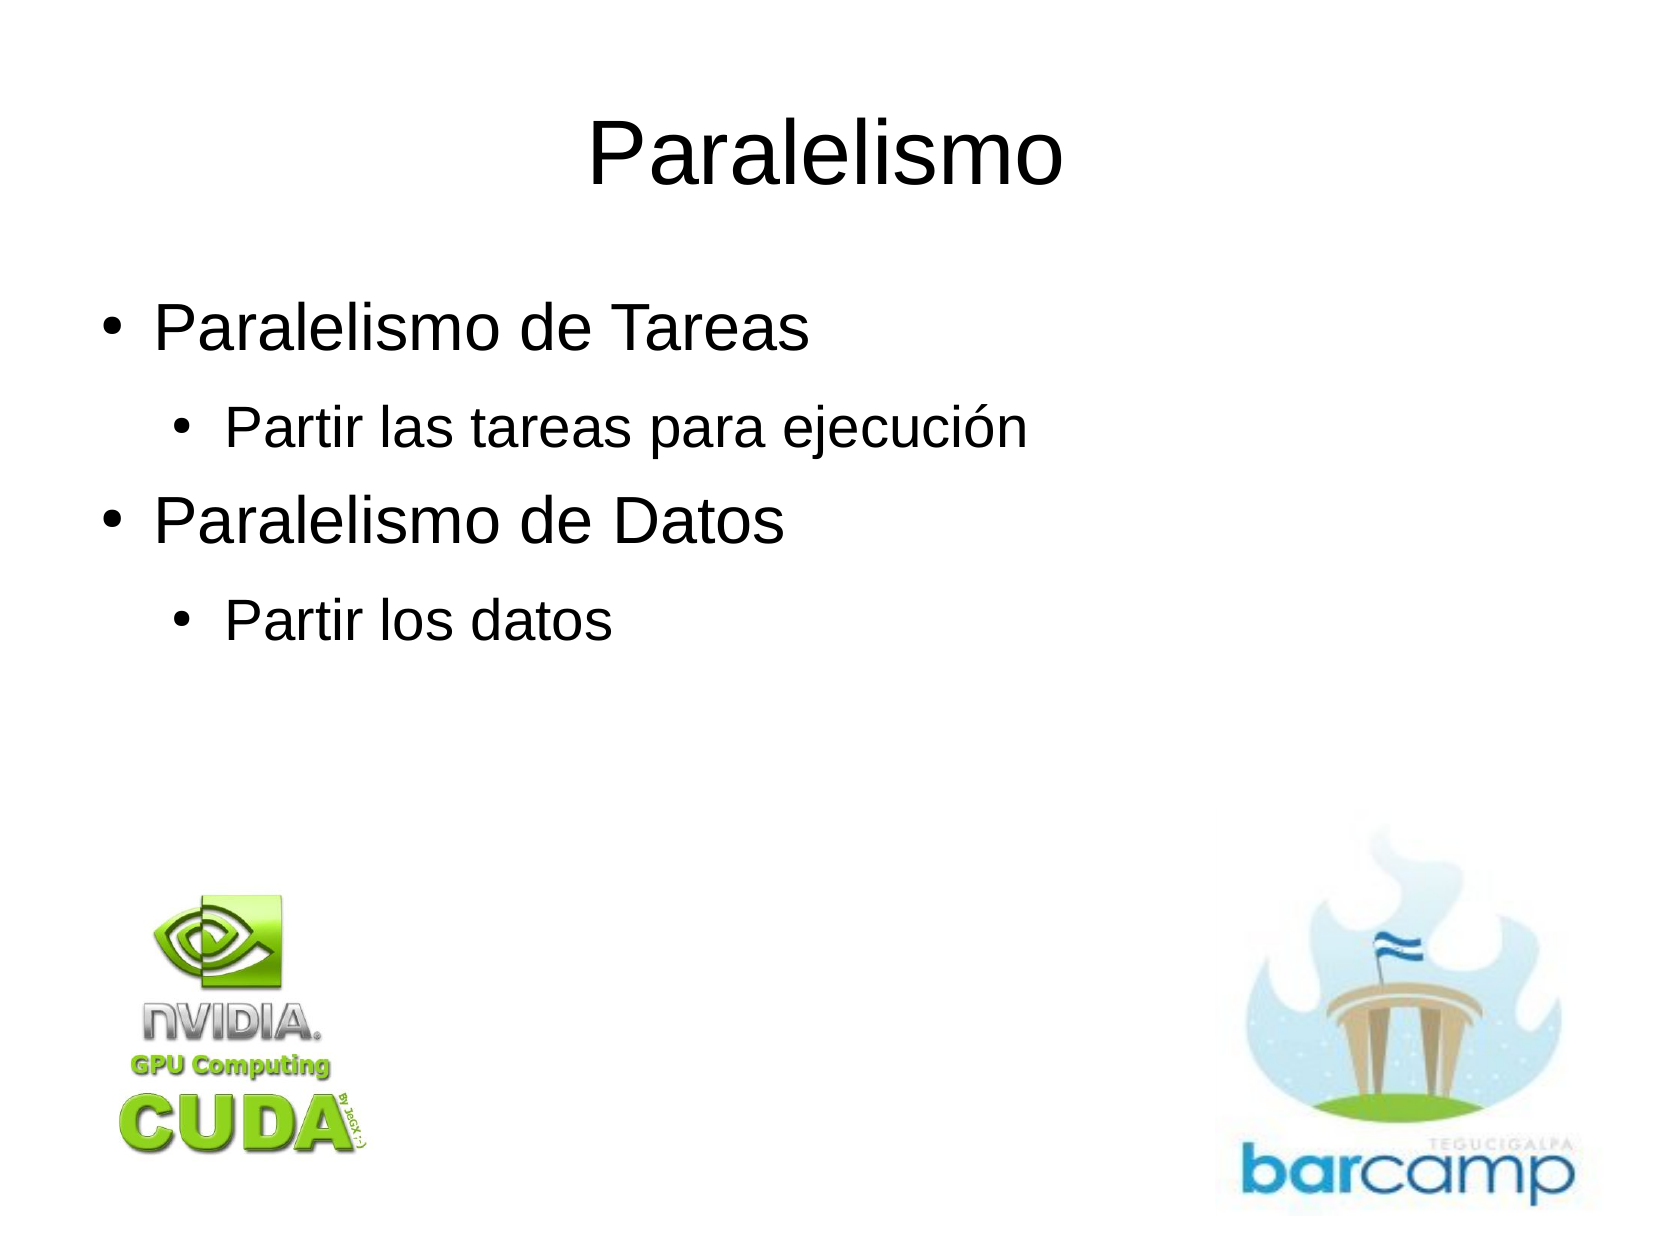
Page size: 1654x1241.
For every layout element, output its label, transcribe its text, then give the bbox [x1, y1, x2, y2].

list Paralelismo de Tareas Partir las tareas para ejecución Paralelismo de Datos Partir los datos [82, 290, 1571, 1109]
title Paralelismo [82, 49, 1571, 257]
picture [1215, 809, 1606, 1216]
picture [82, 1109, 385, 1185]
